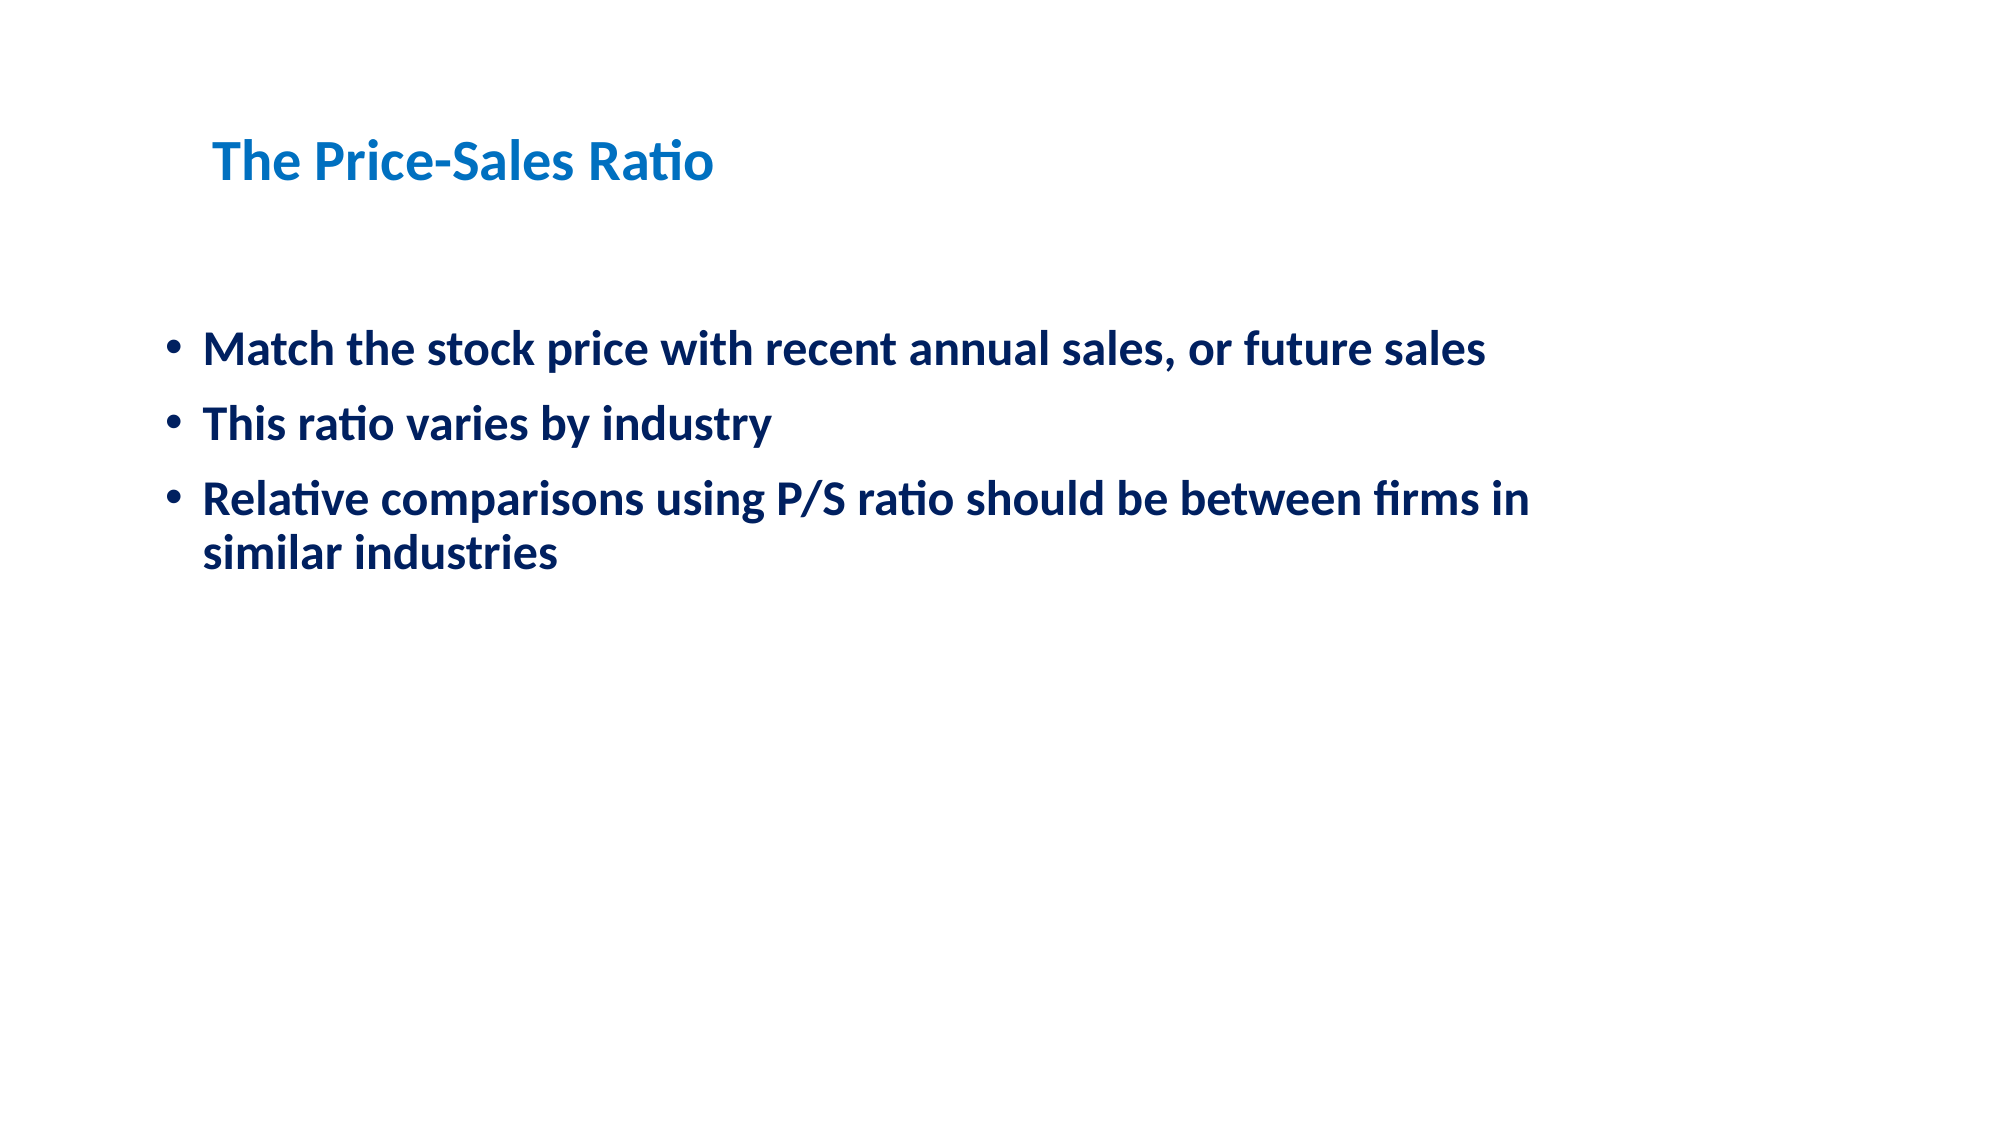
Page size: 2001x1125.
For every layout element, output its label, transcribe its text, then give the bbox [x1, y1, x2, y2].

text_box The Price-Sales Ratio [197, 114, 1724, 200]
text_box Match the stock price with recent annual sales, or future sales This ratio varies by industry Relative comparisons using P/S ratio should be between firms in similar industries [150, 315, 1603, 873]
